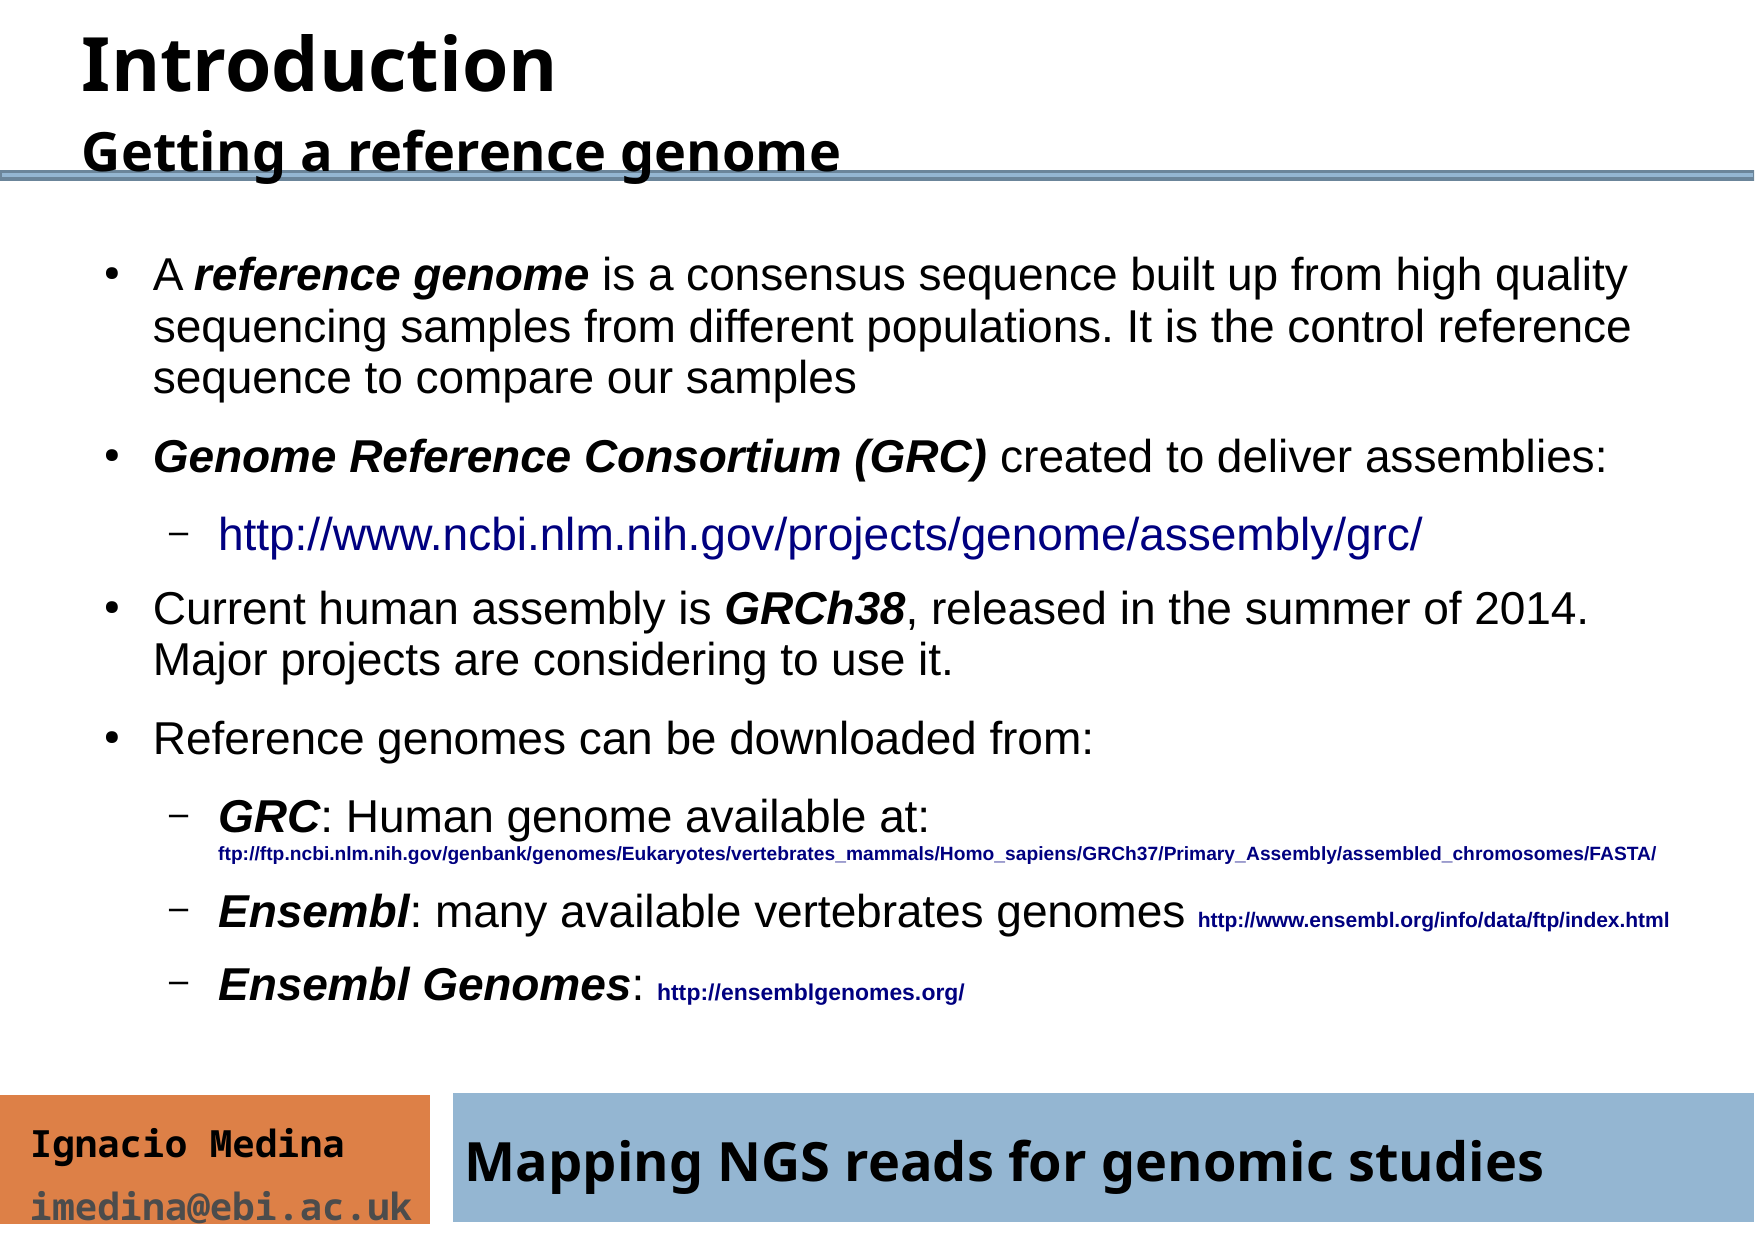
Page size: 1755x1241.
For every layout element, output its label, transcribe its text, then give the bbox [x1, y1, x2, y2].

text_box Introduction Getting a reference genome [67, 3, 1688, 169]
list A reference genome is a consensus sequence built up from high quality sequencing samples from different populations. It is the control reference sequence to compare our samples Genome Reference Consortium (GRC) created to deliver assemblies: http://www.ncbi.nlm.nih.gov/projects/genome/assembly/grc/ Current human assembly is GRCh38, released in the summer of 2014. Major projects are considering to use it. Reference genomes can be downloaded from: GRC: Human genome available at: ftp://ftp.ncbi.nlm.nih.gov/genbank/genomes/Eukaryotes/vertebrates_mammals/Homo_sapiens/GRCh37/Primary_Assembly/assembled_chromosomes/FASTA/ Ensembl: many available vertebrates genomes http://www.ensembl.org/info/data/ftp/index.html Ensembl Genomes: http://ensemblgenomes.org/ [87, 248, 1681, 1027]
text_box [0, 171, 274, 179]
text_box Mapping NGS reads for genomic studies [450, 1116, 1726, 1195]
text_box [280, 171, 642, 179]
text_box [648, 171, 1754, 179]
text_box Ignacio Medina imedina@ebi.ac.uk [15, 1110, 436, 1224]
